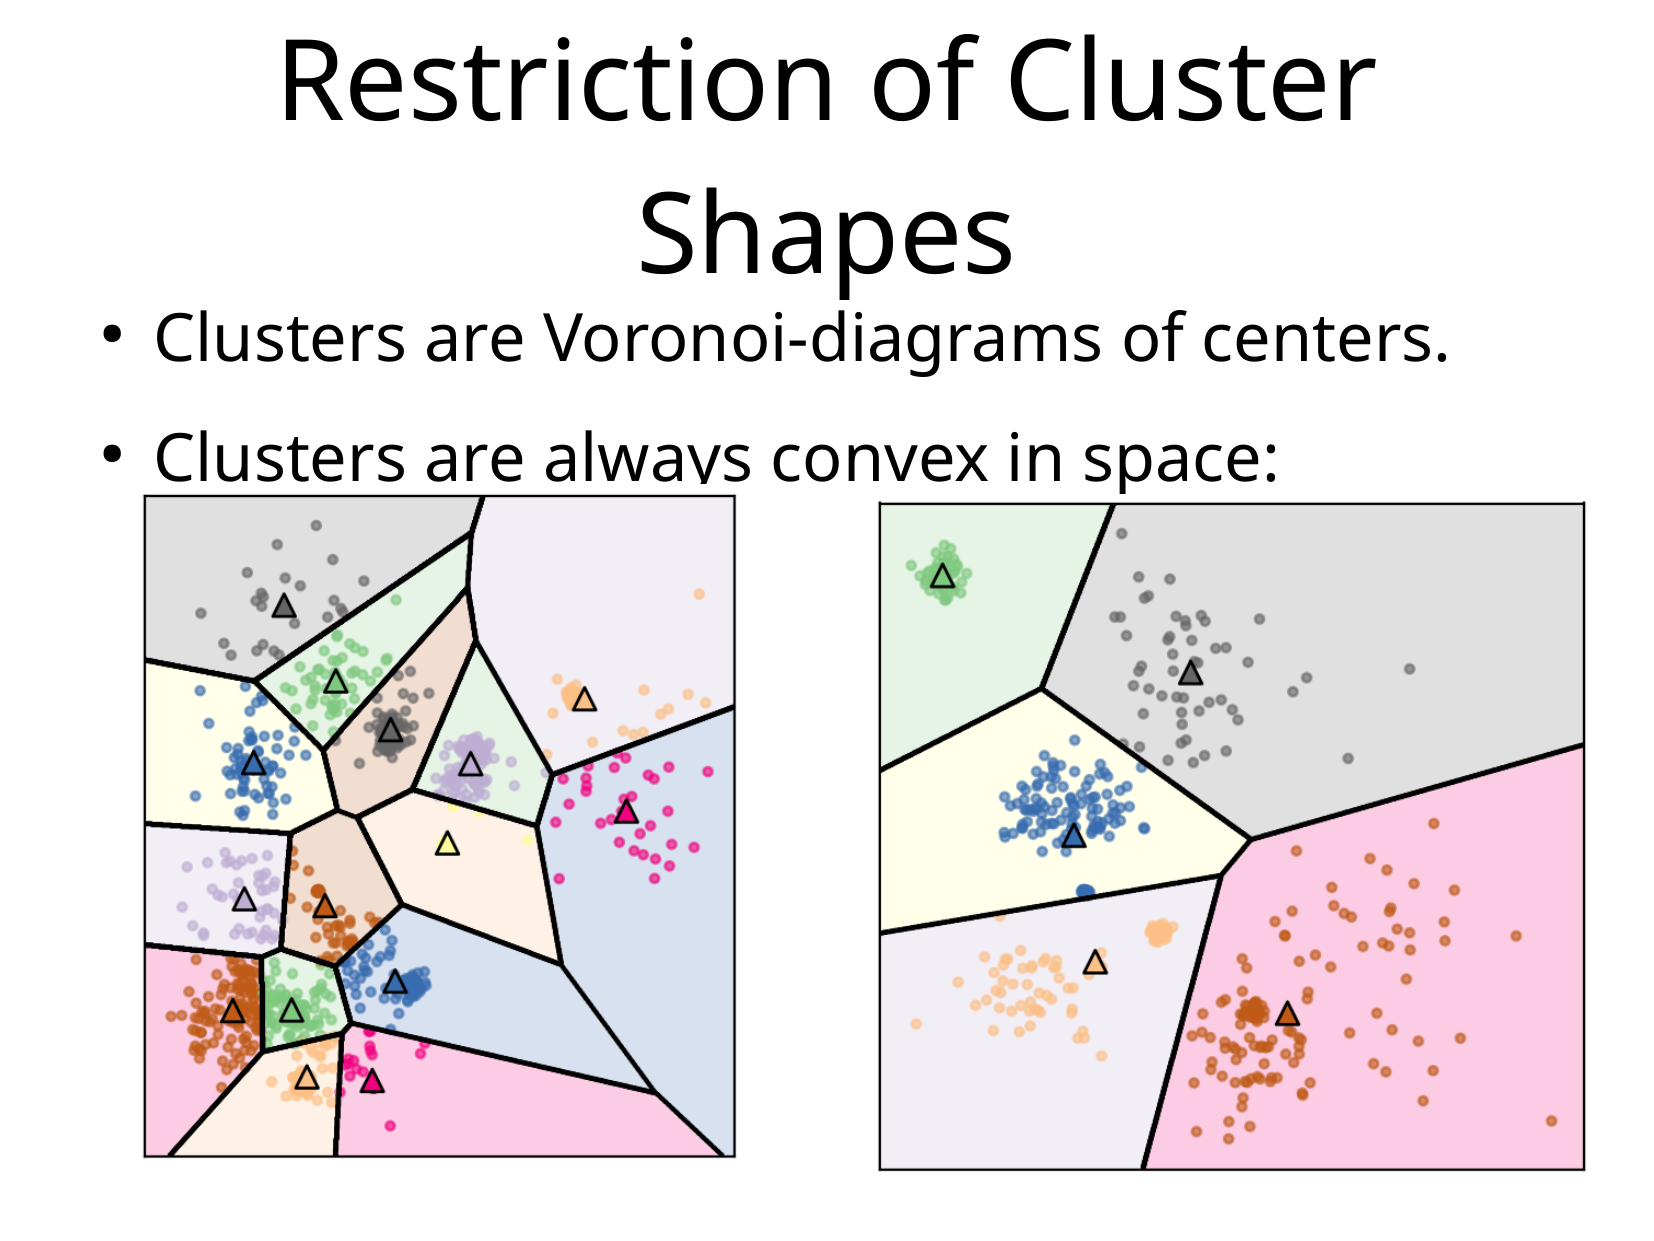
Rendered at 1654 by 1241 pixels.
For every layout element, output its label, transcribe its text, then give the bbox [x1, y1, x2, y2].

title Restriction of Cluster Shapes [82, 49, 1571, 257]
picture [870, 494, 1605, 1183]
list Clusters are Voronoi-diagrams of centers. Clusters are always convex in space: [82, 290, 1571, 1010]
picture [135, 484, 751, 1186]
